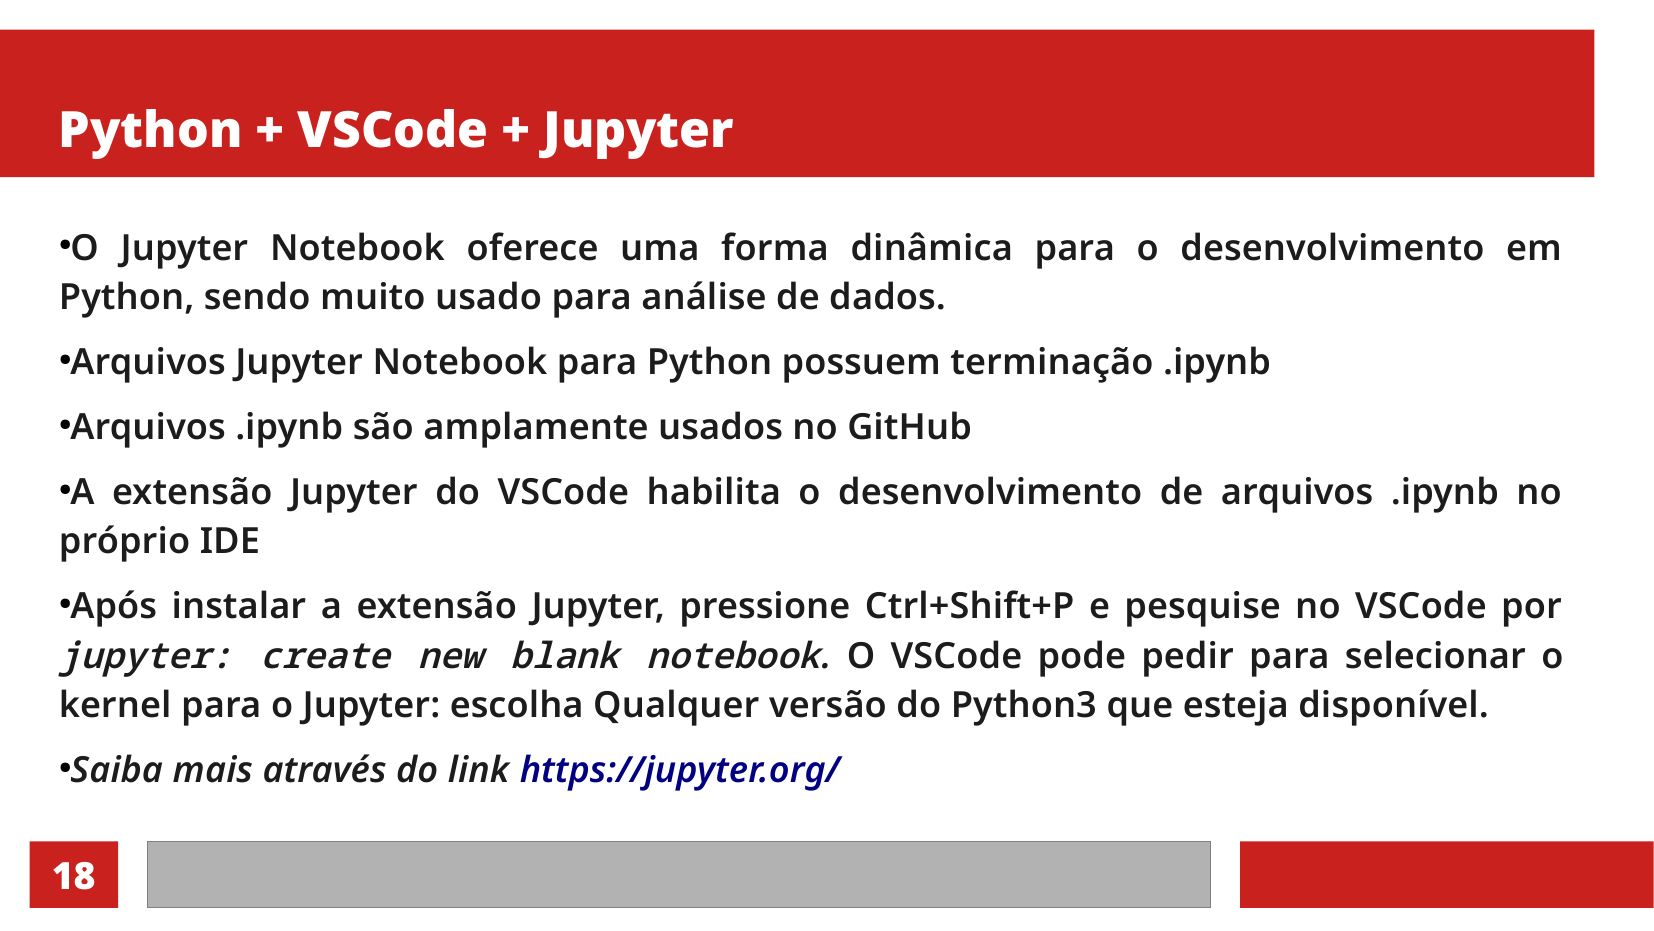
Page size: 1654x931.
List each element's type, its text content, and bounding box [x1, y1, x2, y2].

list O Jupyter Notebook oferece uma forma dinâmica para o desenvolvimento em Python, sendo muito usado para análise de dados. Arquivos Jupyter Notebook para Python possuem terminação .ipynb Arquivos .ipynb são amplamente usados no GitHub A extensão Jupyter do VSCode habilita o desenvolvimento de arquivos .ipynb no próprio IDE Após instalar a extensão Jupyter, pressione Ctrl+Shift+P e pesquise no VSCode por jupyter: create new blank notebook. O VSCode pode pedir para selecionar o kernel para o Jupyter: escolha Qualquer versão do Python3 que esteja disponível. Saiba mais através do link https://jupyter.org/ [59, 221, 1565, 798]
title Python + VSCode + Jupyter [59, 44, 1595, 163]
